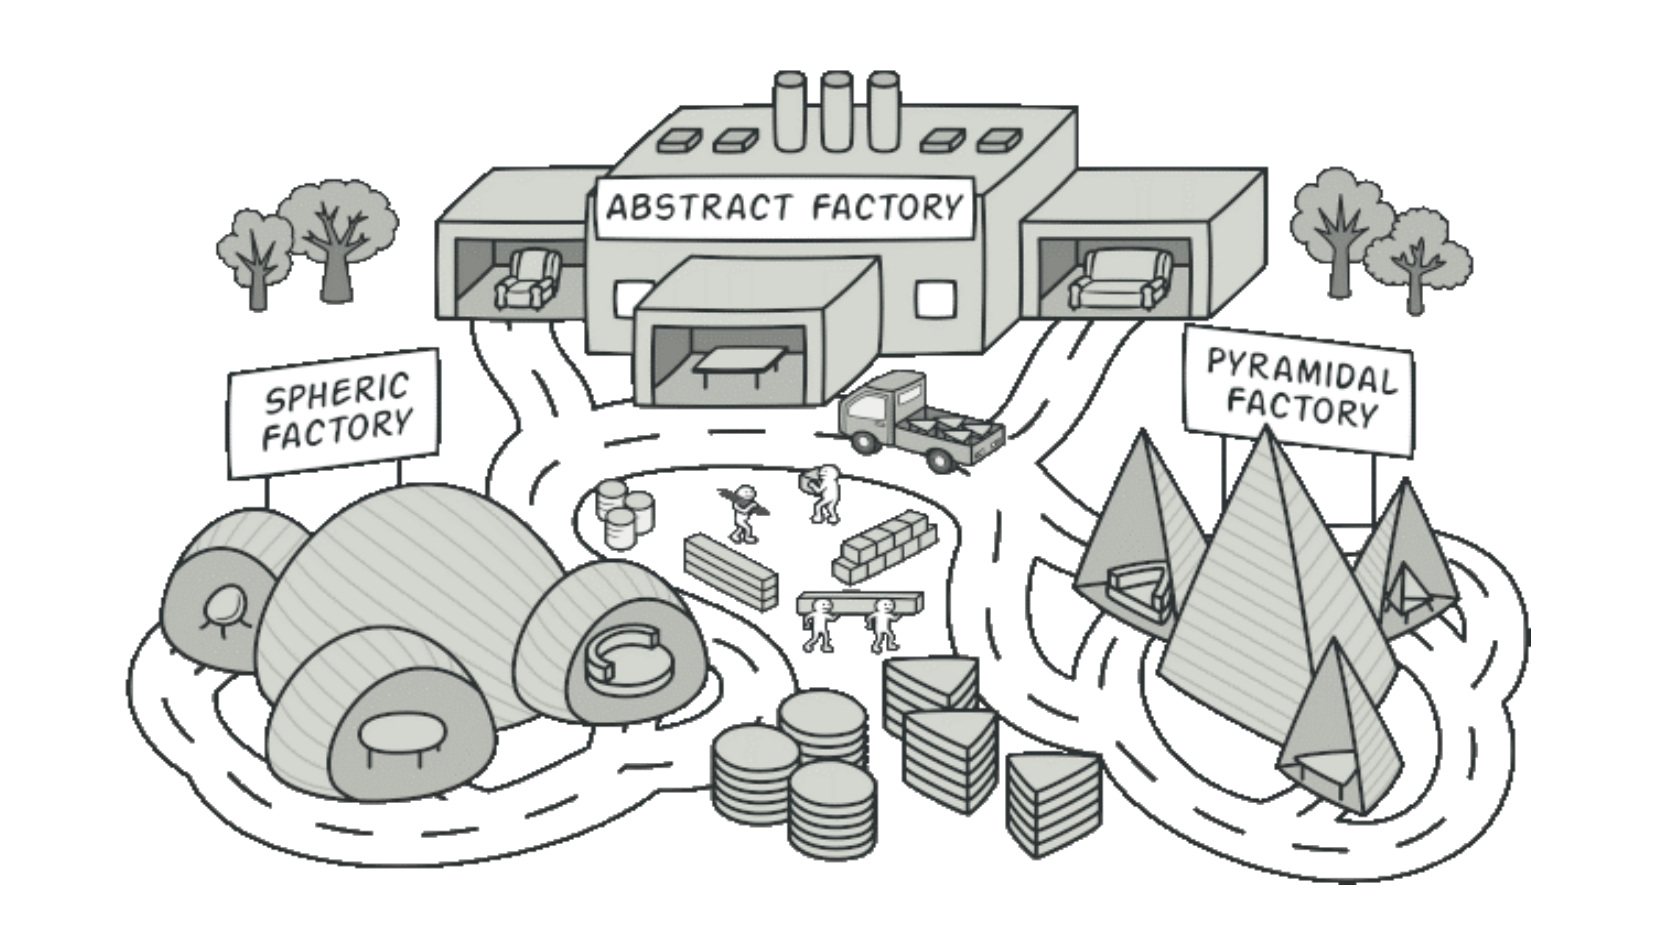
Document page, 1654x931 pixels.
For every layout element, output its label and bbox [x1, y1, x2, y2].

picture [120, 65, 1531, 886]
